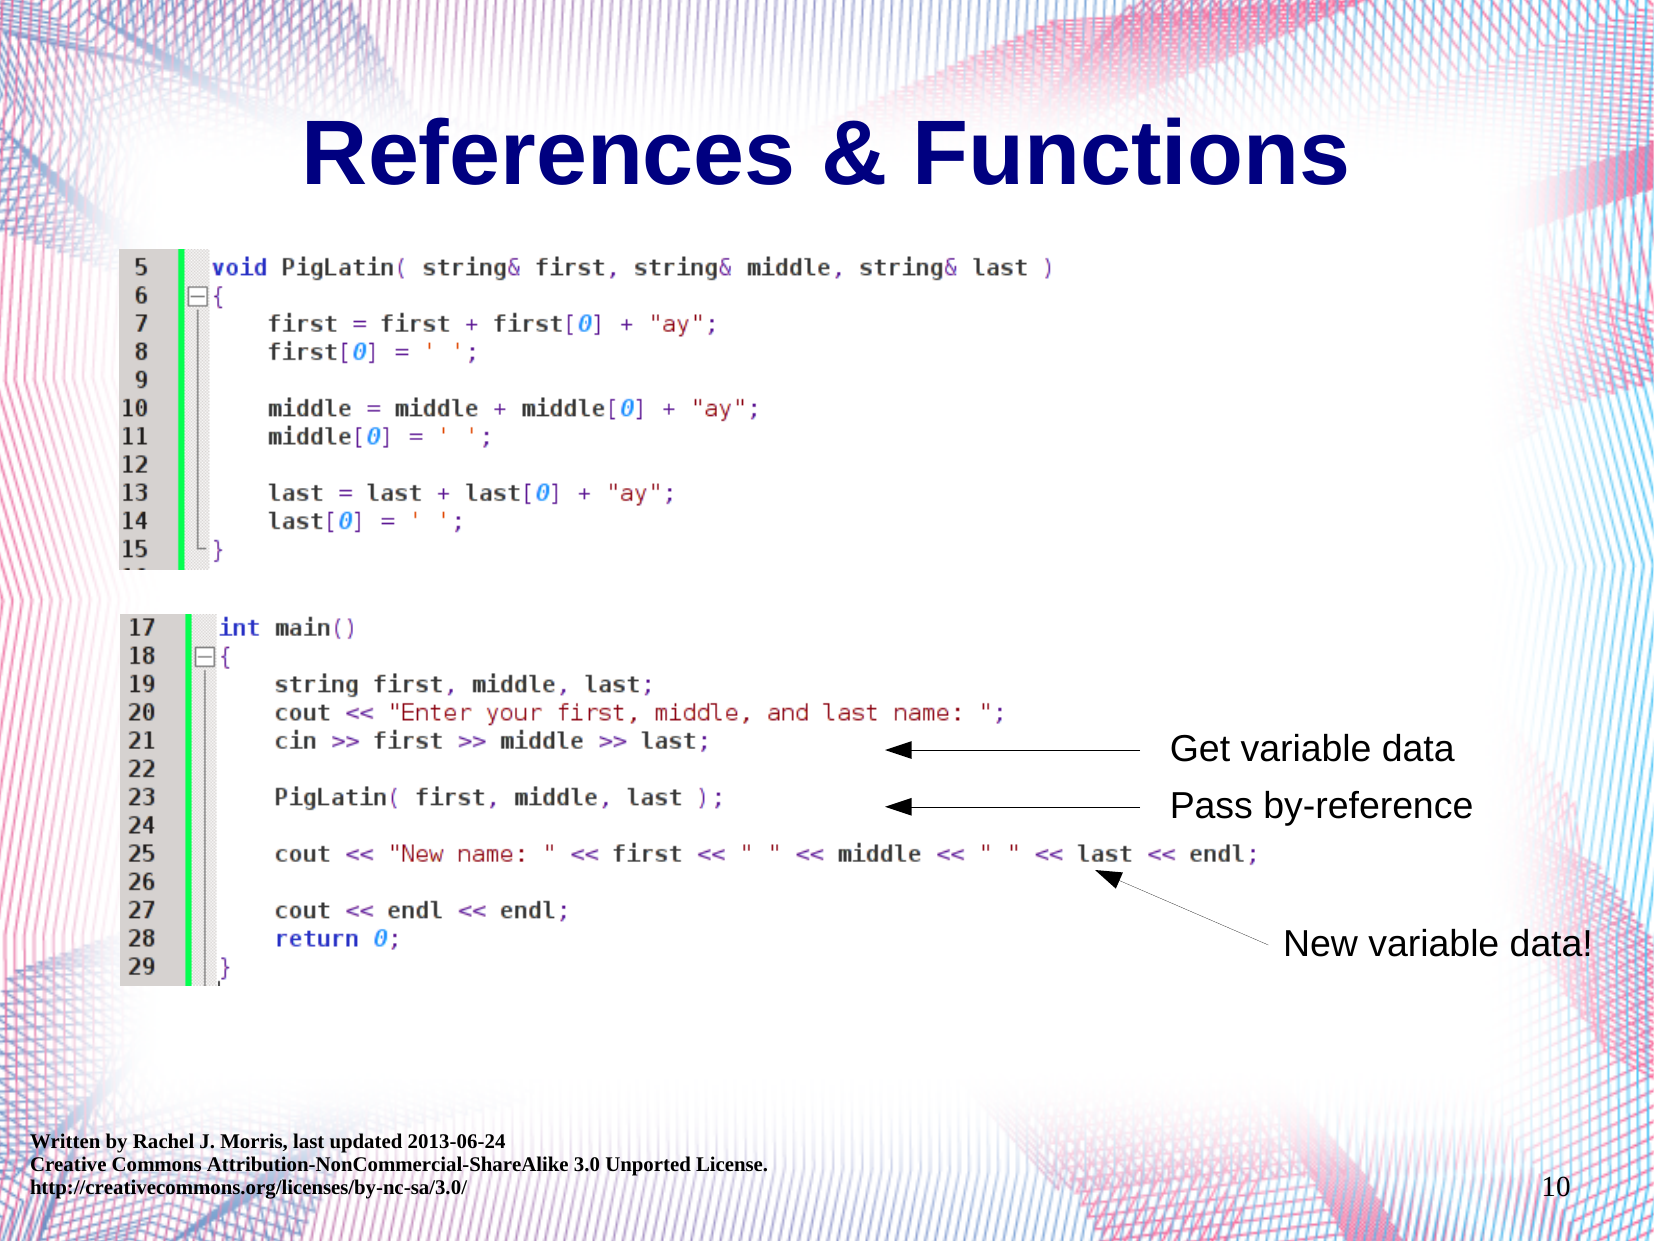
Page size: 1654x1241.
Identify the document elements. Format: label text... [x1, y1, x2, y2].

text_box New variable data! [1268, 915, 1614, 972]
title References & Functions [82, 49, 1571, 257]
picture [0, 0, 1654, 1241]
text_box Pass by-reference [1155, 776, 1501, 834]
text_box Get variable data [1155, 720, 1501, 776]
